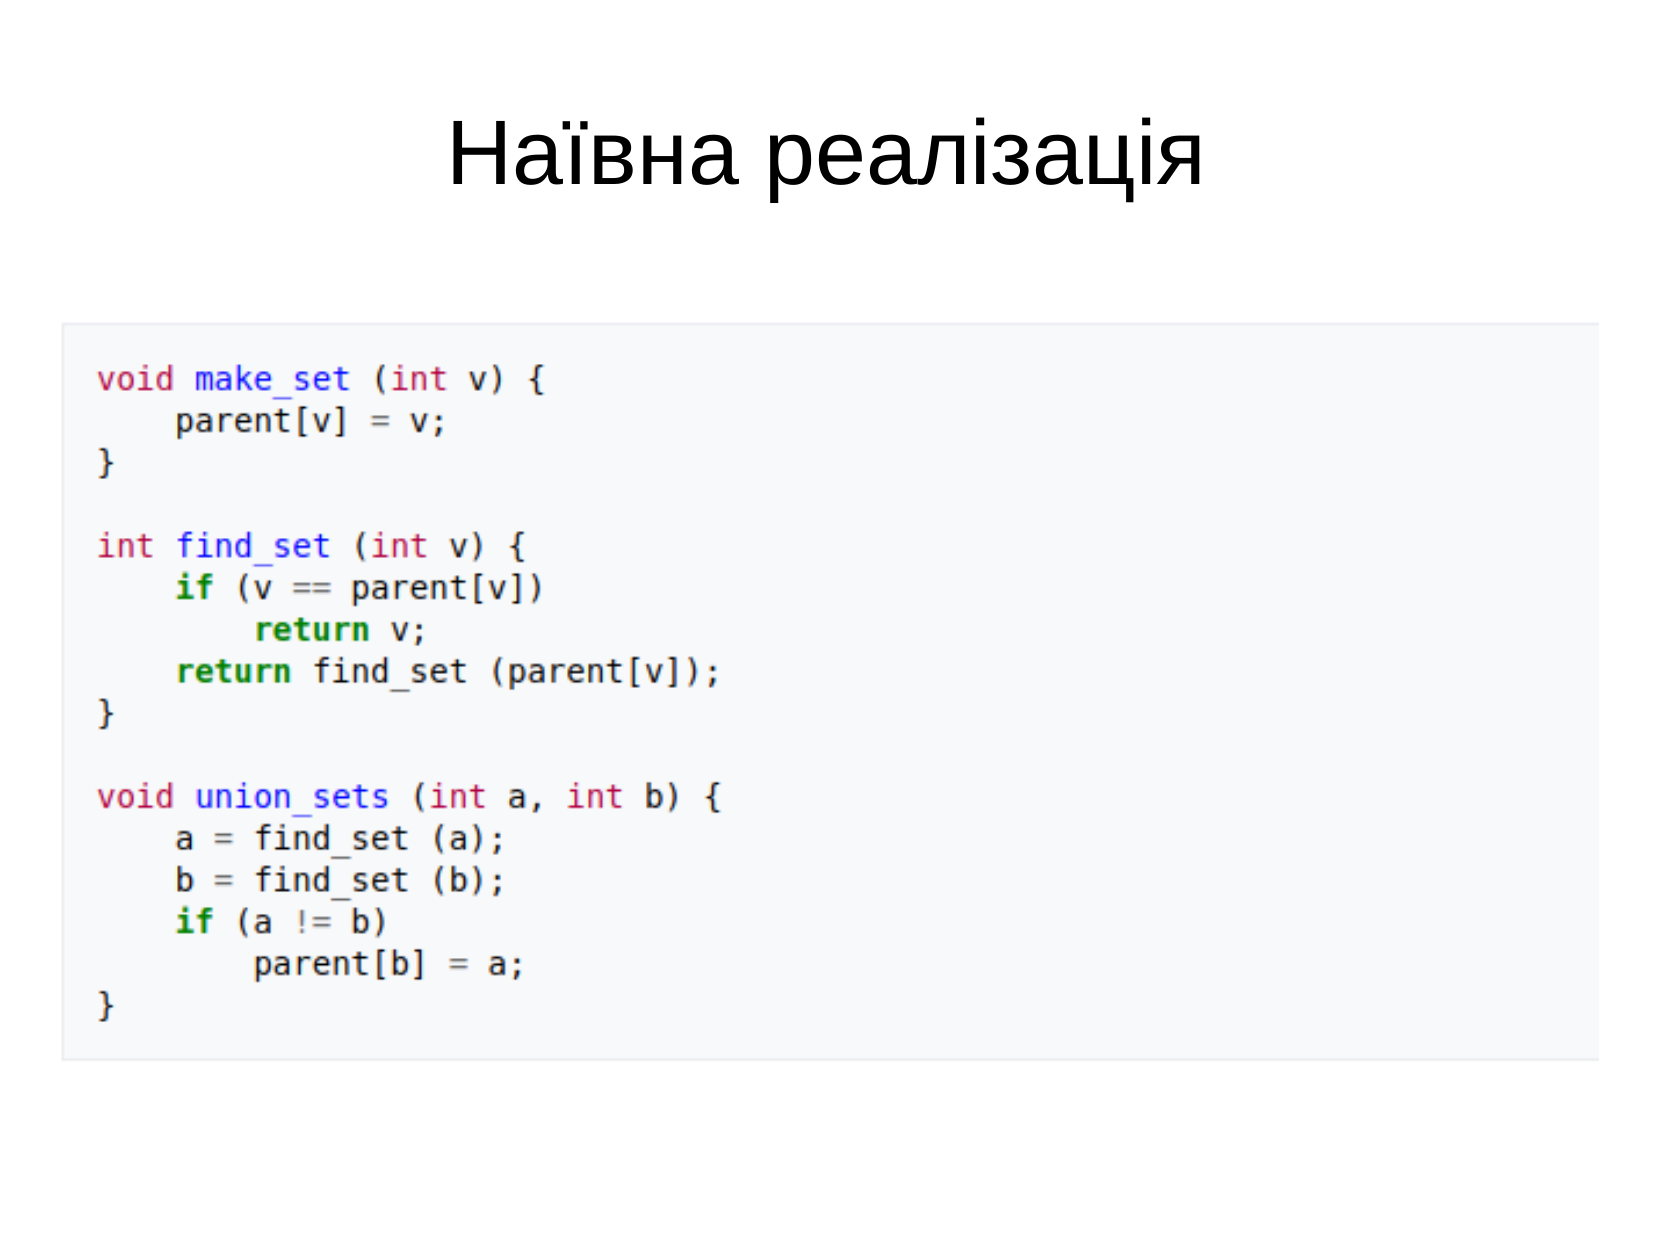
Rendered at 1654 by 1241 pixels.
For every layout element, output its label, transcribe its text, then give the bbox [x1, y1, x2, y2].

title Наївна реалізація [82, 49, 1571, 257]
picture [60, 305, 1599, 1081]
